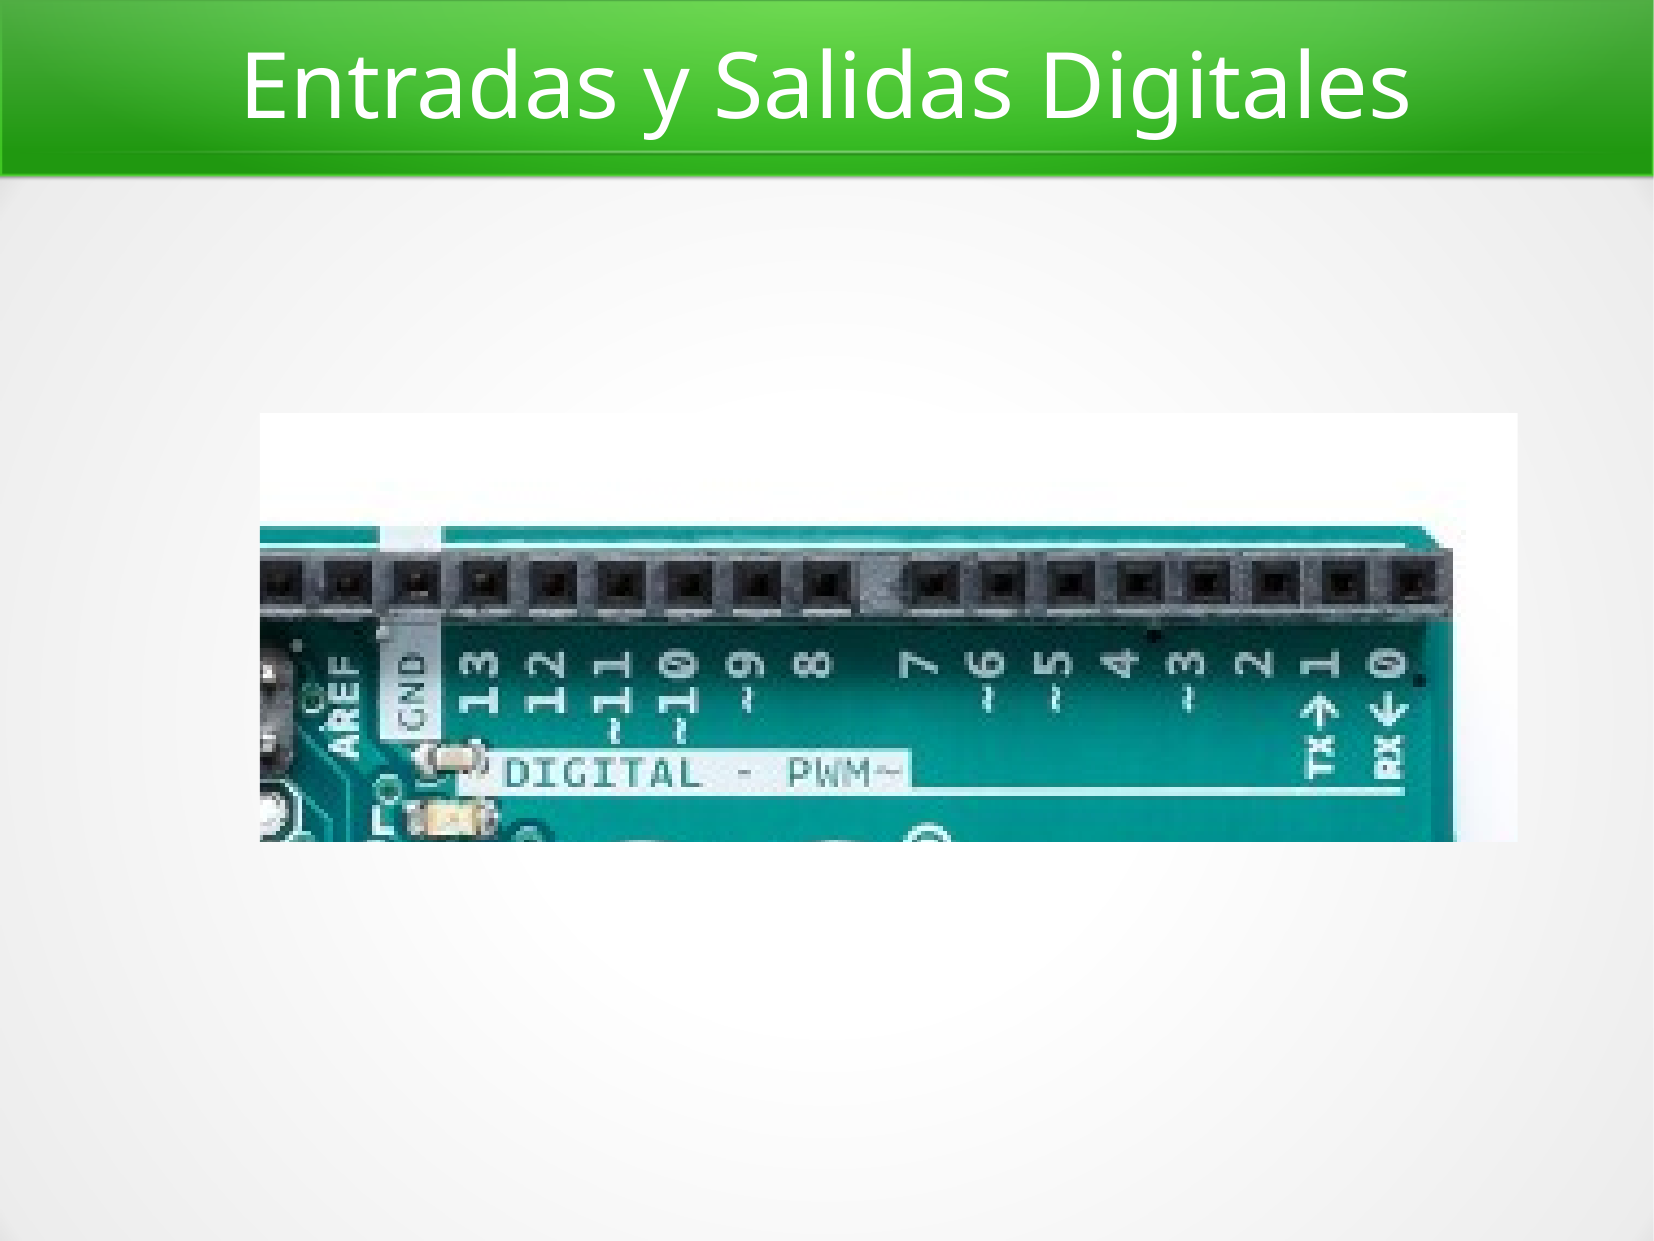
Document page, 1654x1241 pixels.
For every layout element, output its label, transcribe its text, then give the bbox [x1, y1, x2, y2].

title Entradas y Salidas Digitales [82, 11, 1571, 154]
picture [0, 0, 1654, 1241]
